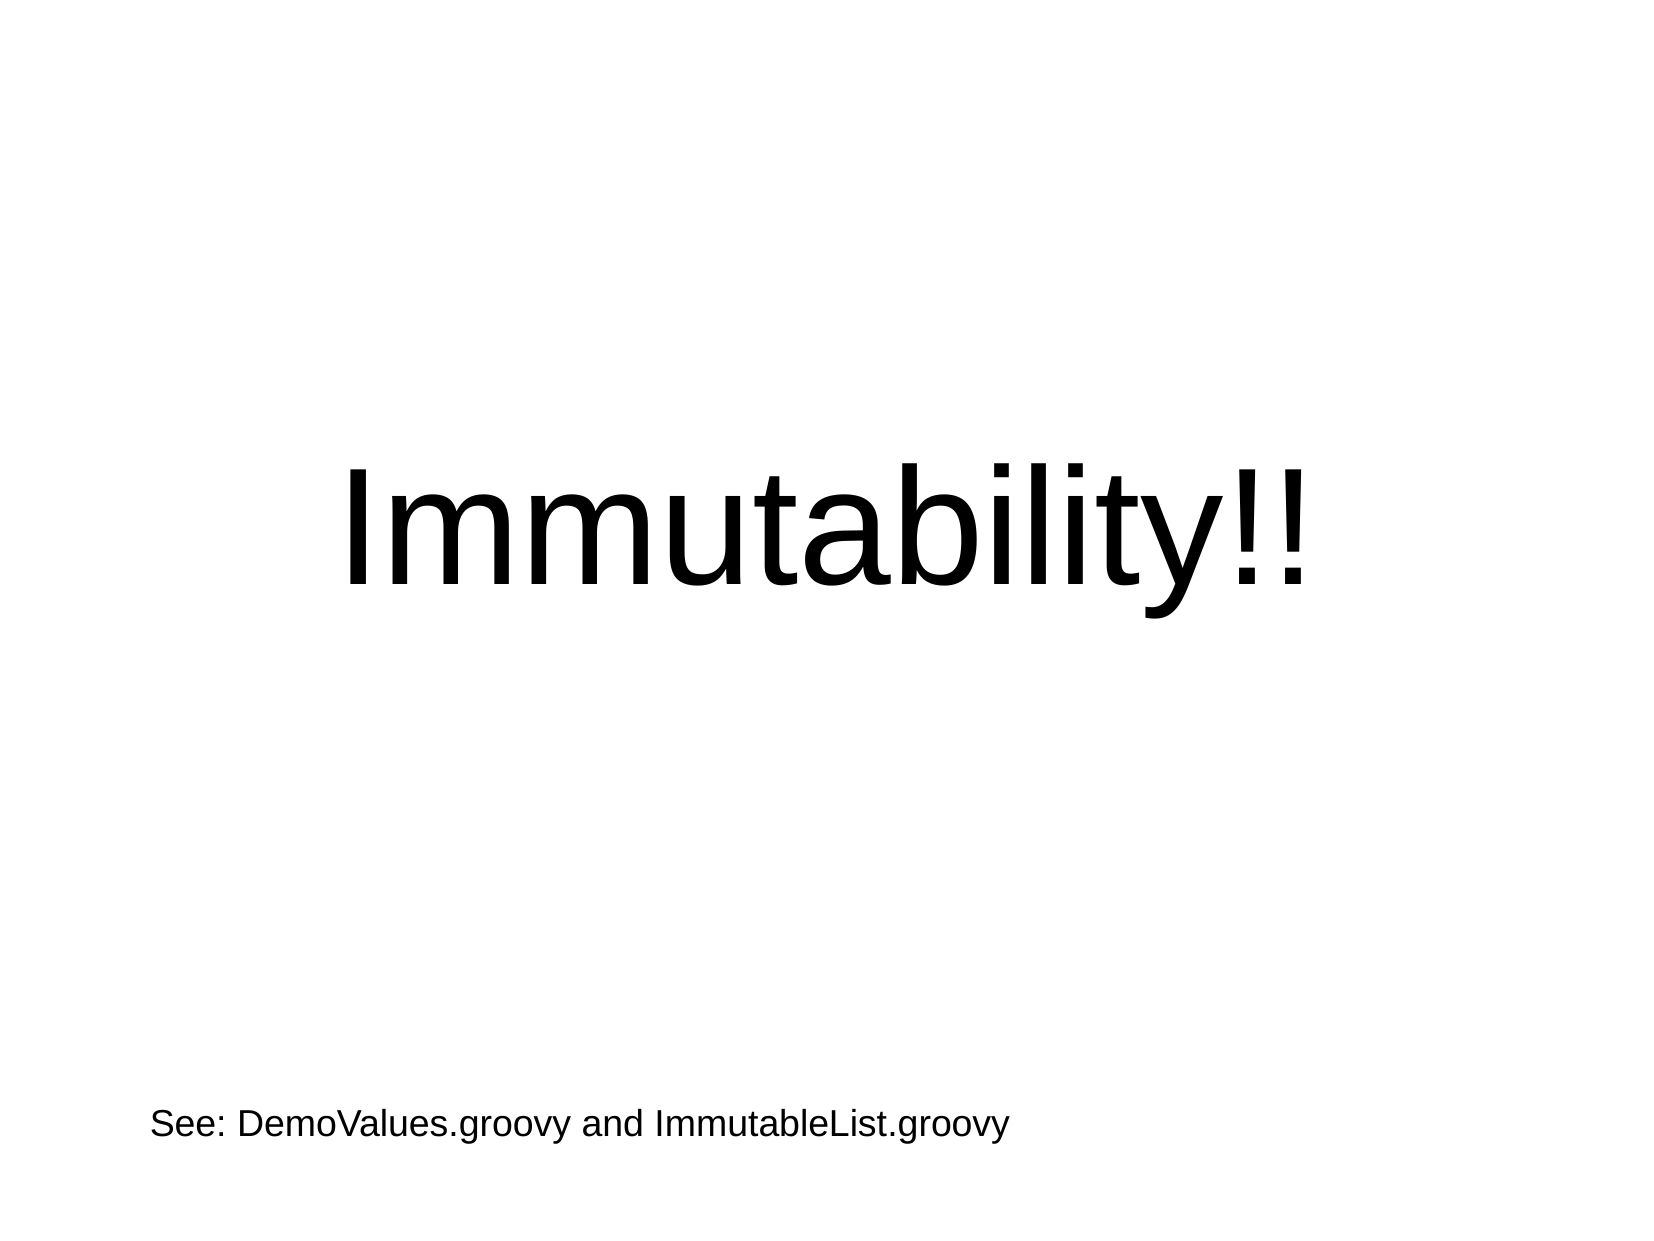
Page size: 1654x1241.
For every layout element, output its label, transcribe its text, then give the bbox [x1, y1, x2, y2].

text_box Immutability!! [144, 426, 1510, 628]
text_box See: DemoValues.groovy and ImmutableList.groovy [135, 1095, 1501, 1152]
